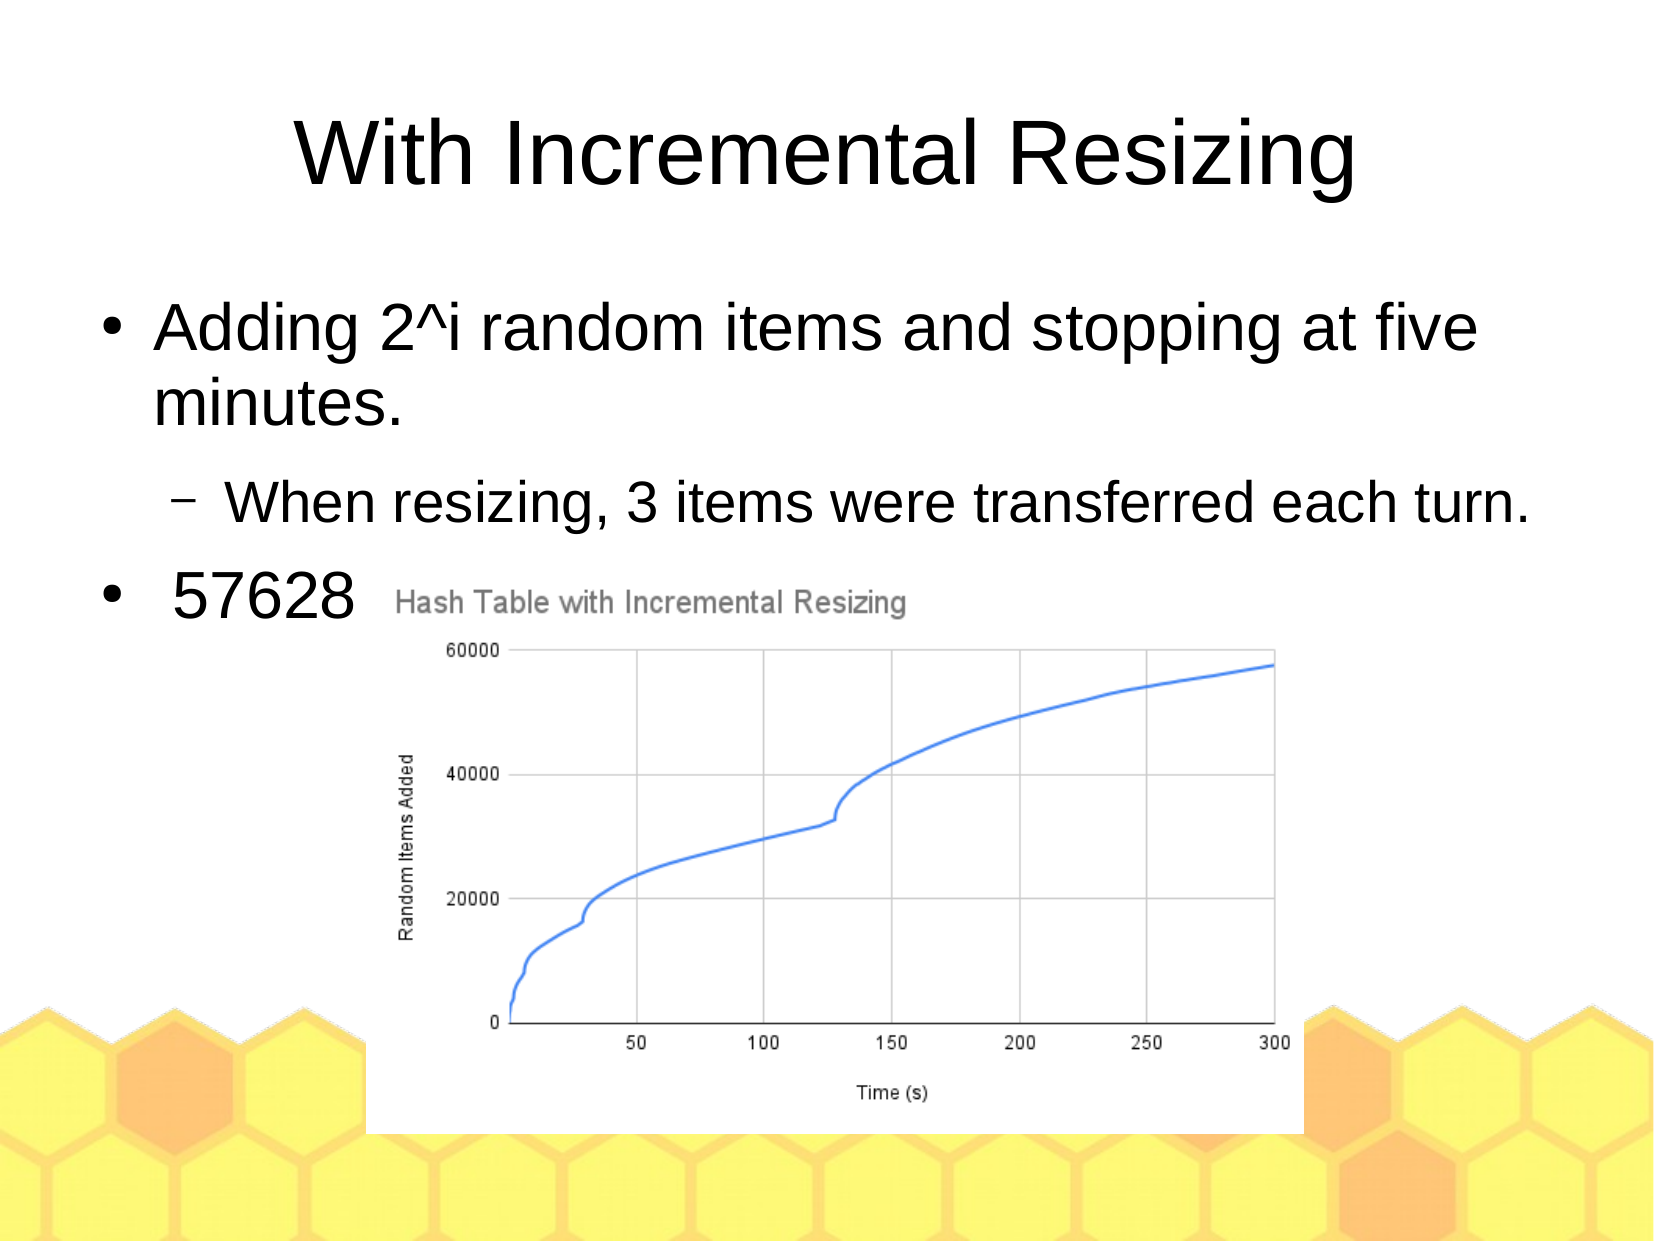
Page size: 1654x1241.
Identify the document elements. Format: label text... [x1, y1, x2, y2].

picture [0, 554, 1654, 1241]
list Adding 2^i random items and stopping at five minutes. When resizing, 3 items were transferred each turn. 57628 items. [82, 290, 1571, 1010]
title With Incremental Resizing [82, 49, 1571, 257]
